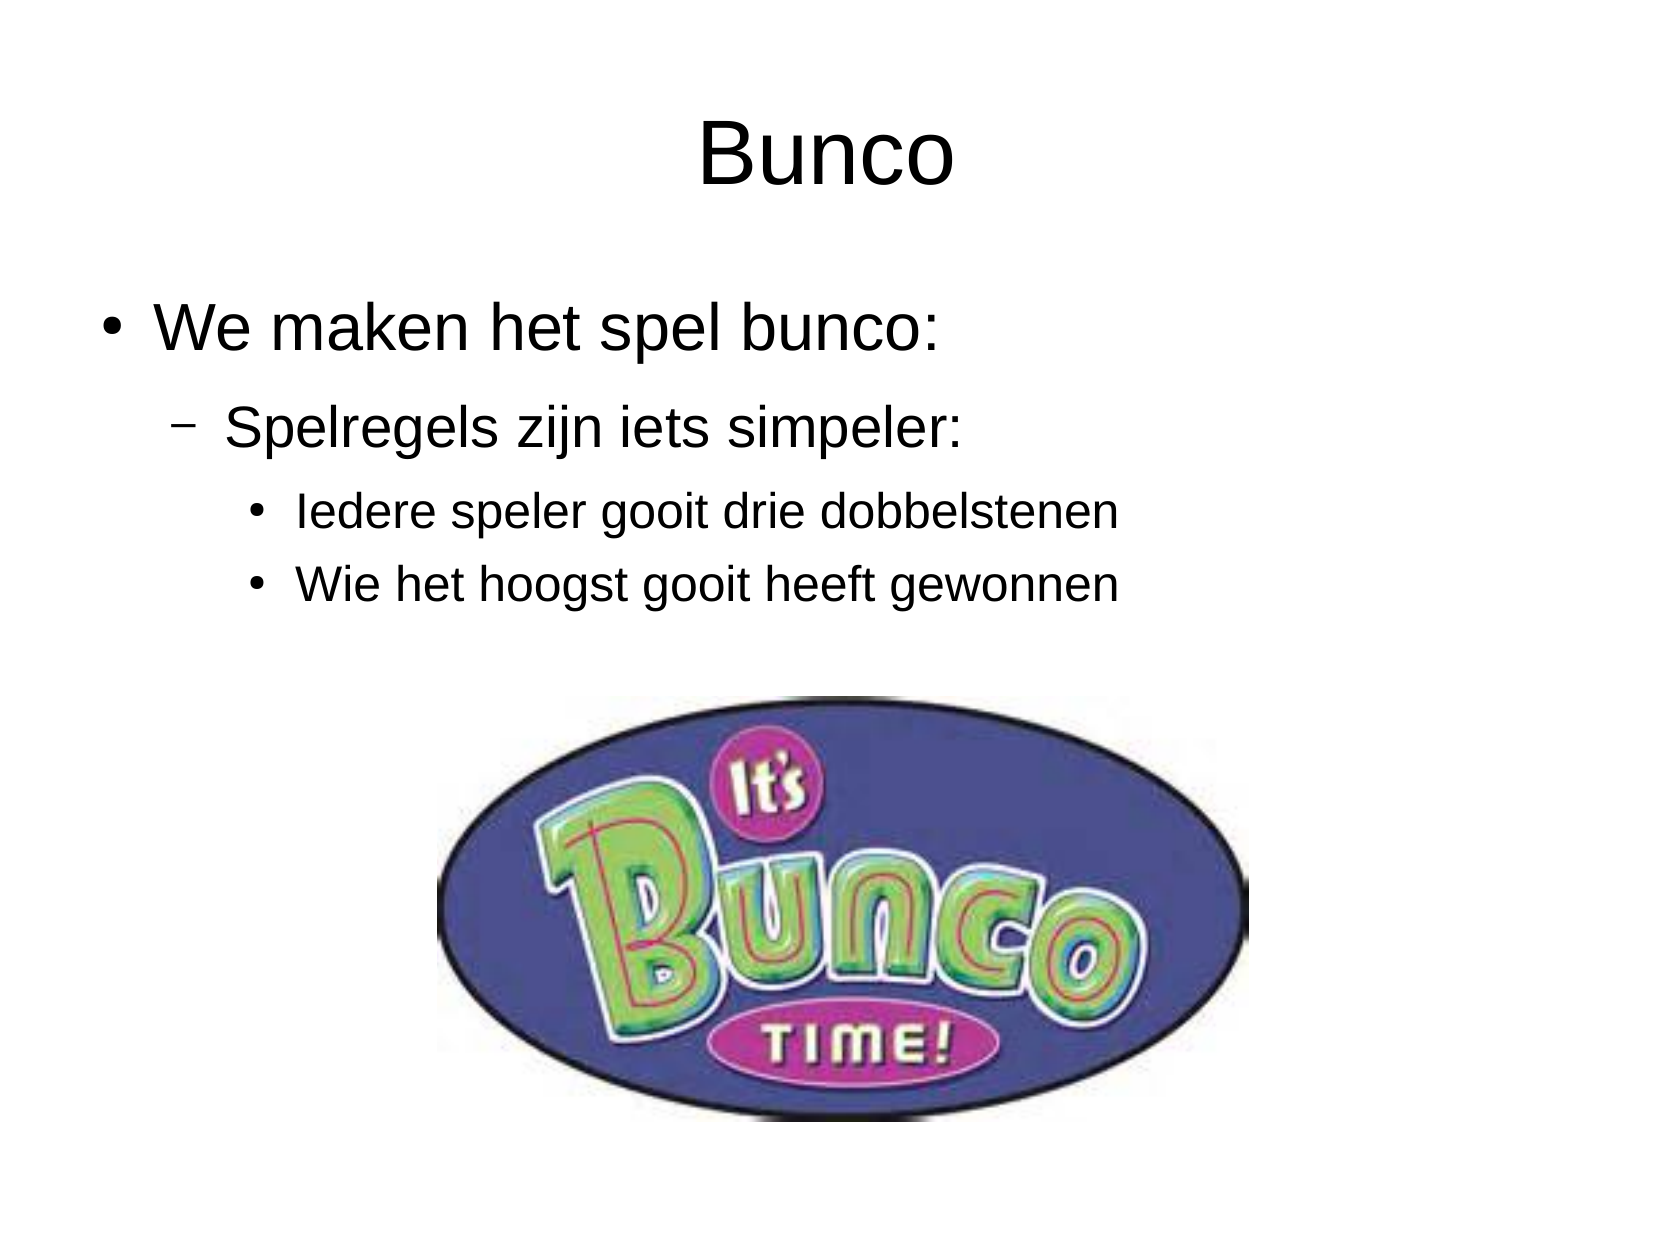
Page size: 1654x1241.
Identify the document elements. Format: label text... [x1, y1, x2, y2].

list We maken het spel bunco: Spelregels zijn iets simpeler: Iedere speler gooit drie dobbelstenen Wie het hoogst gooit heeft gewonnen [82, 290, 1571, 1010]
picture [437, 696, 1249, 1123]
title Bunco [82, 49, 1571, 257]
